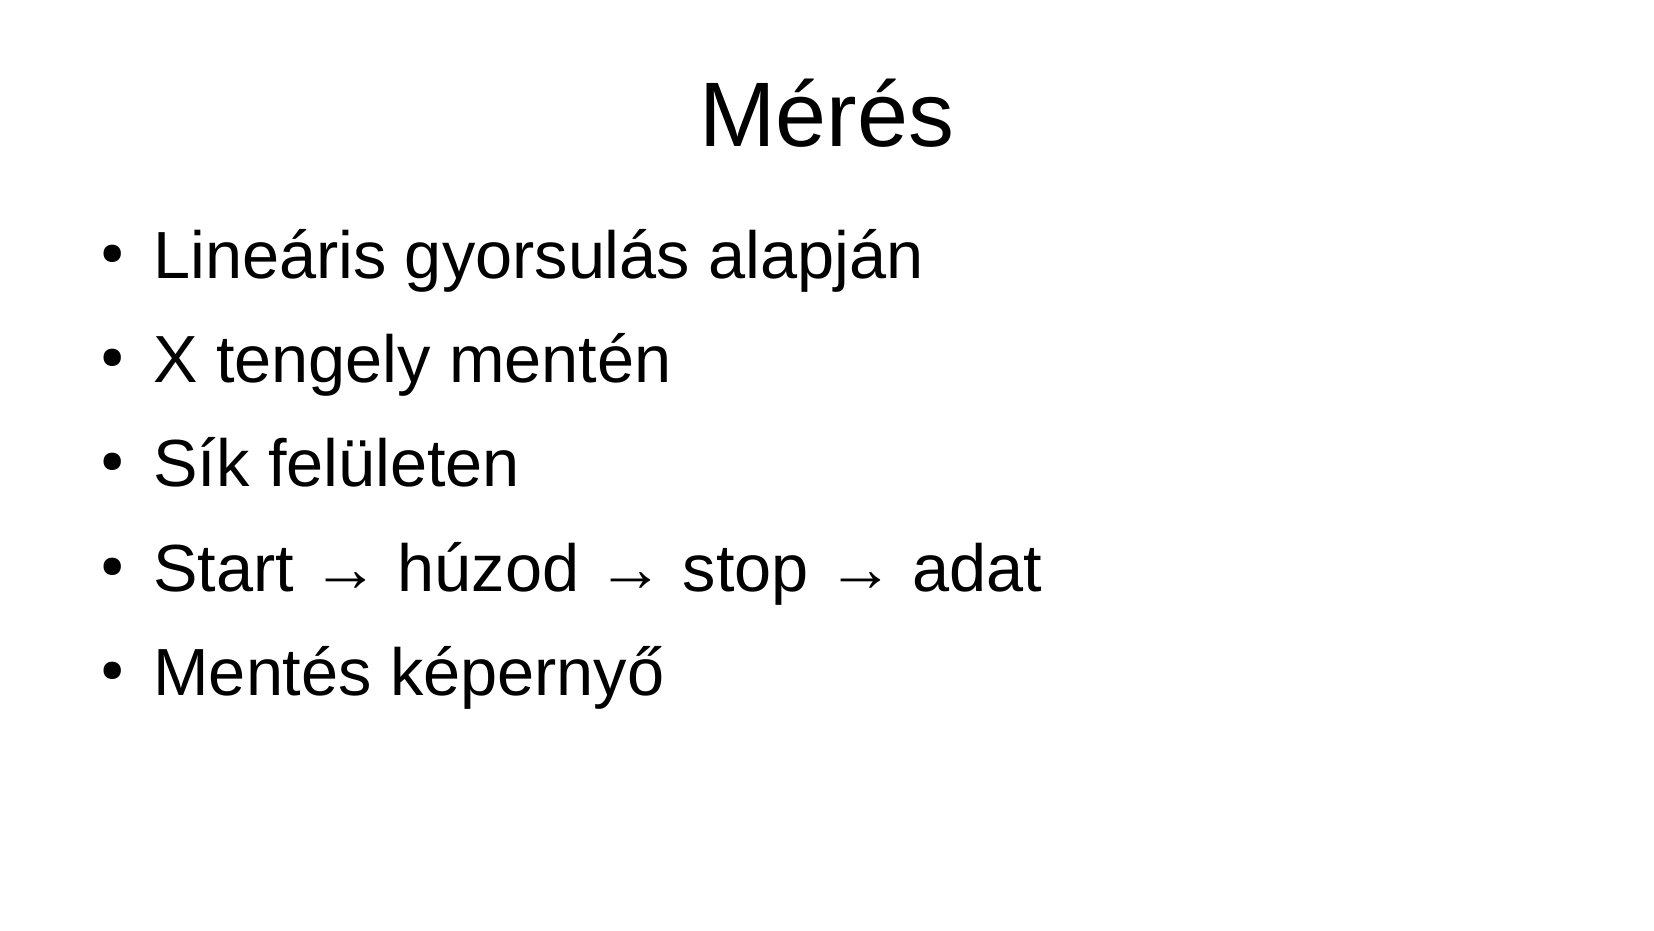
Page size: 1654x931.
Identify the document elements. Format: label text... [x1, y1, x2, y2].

title Mérés [82, 37, 1571, 193]
list Lineáris gyorsulás alapján X tengely mentén Sík felületen Start → húzod → stop → adat Mentés képernyő [82, 217, 1571, 758]
